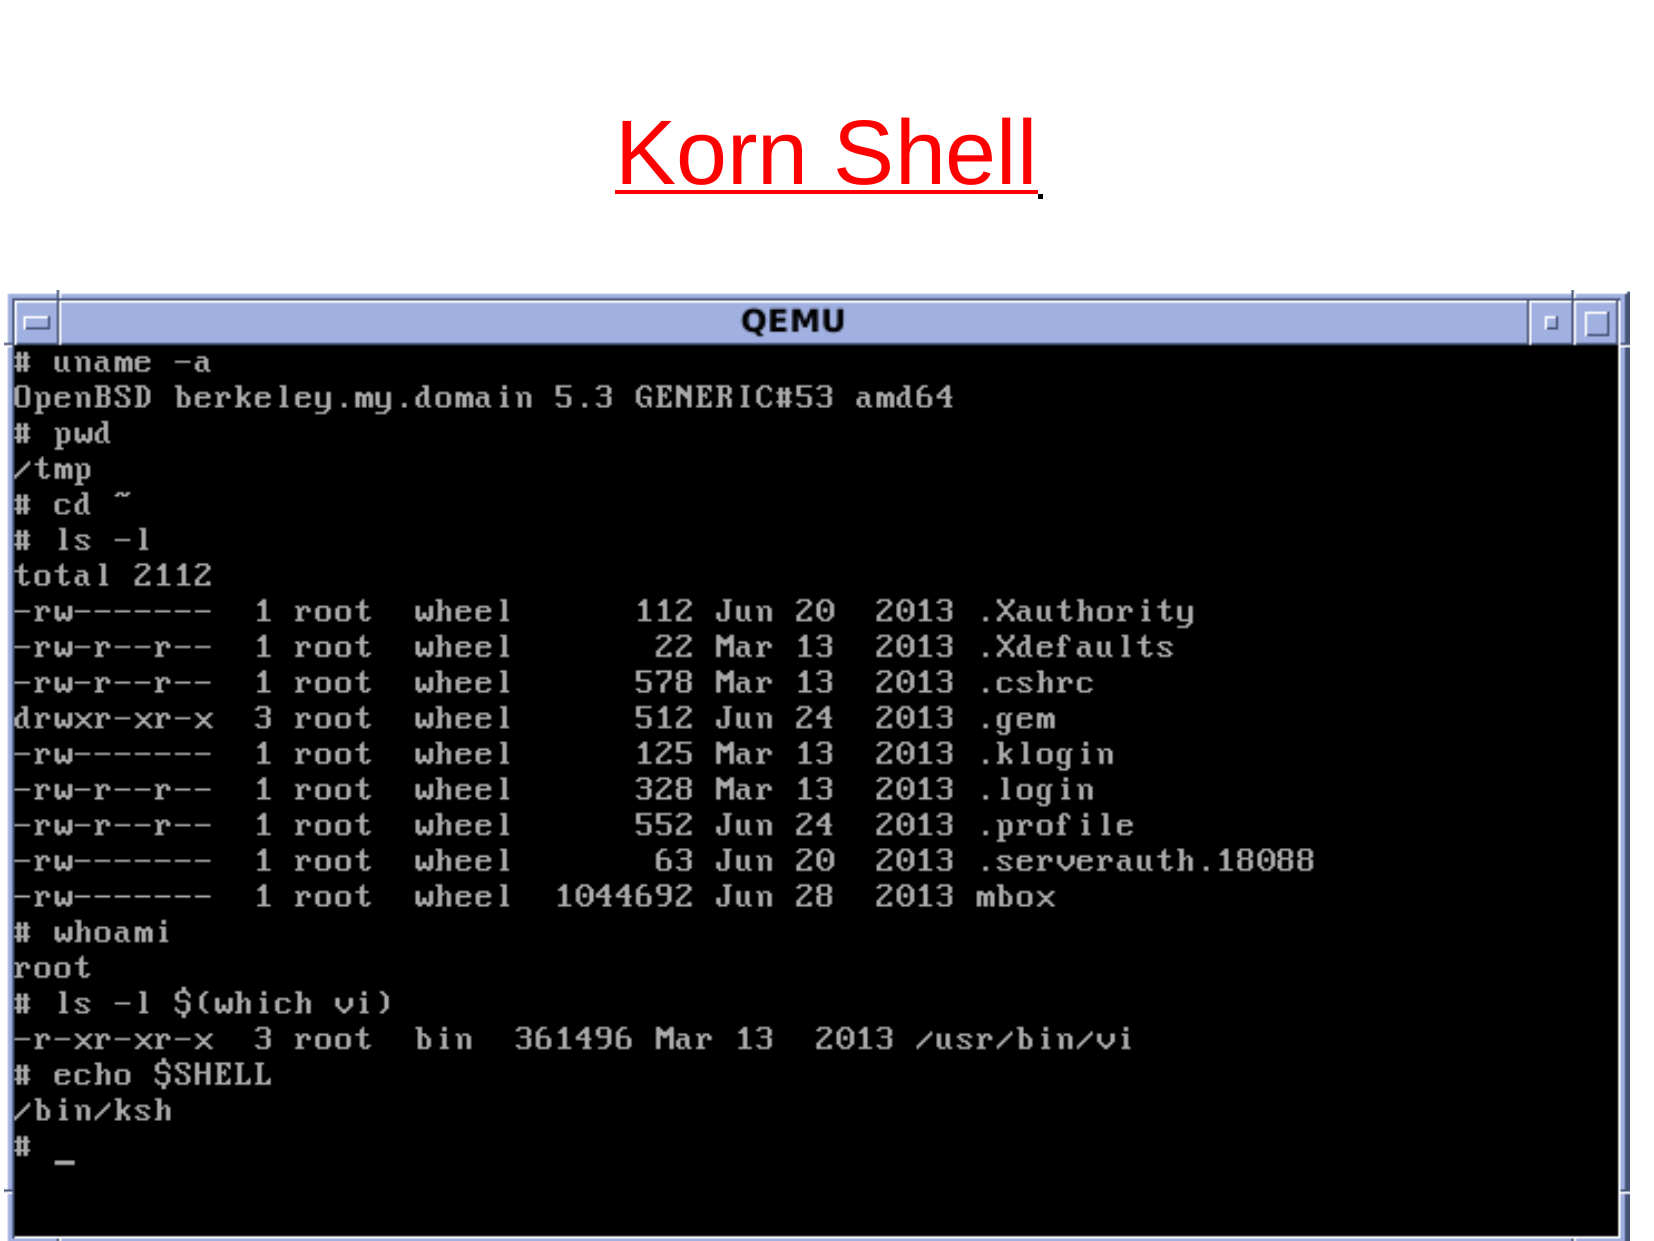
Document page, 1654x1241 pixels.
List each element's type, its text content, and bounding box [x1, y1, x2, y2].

title Korn Shell [82, 49, 1571, 257]
picture [4, 290, 1630, 1241]
